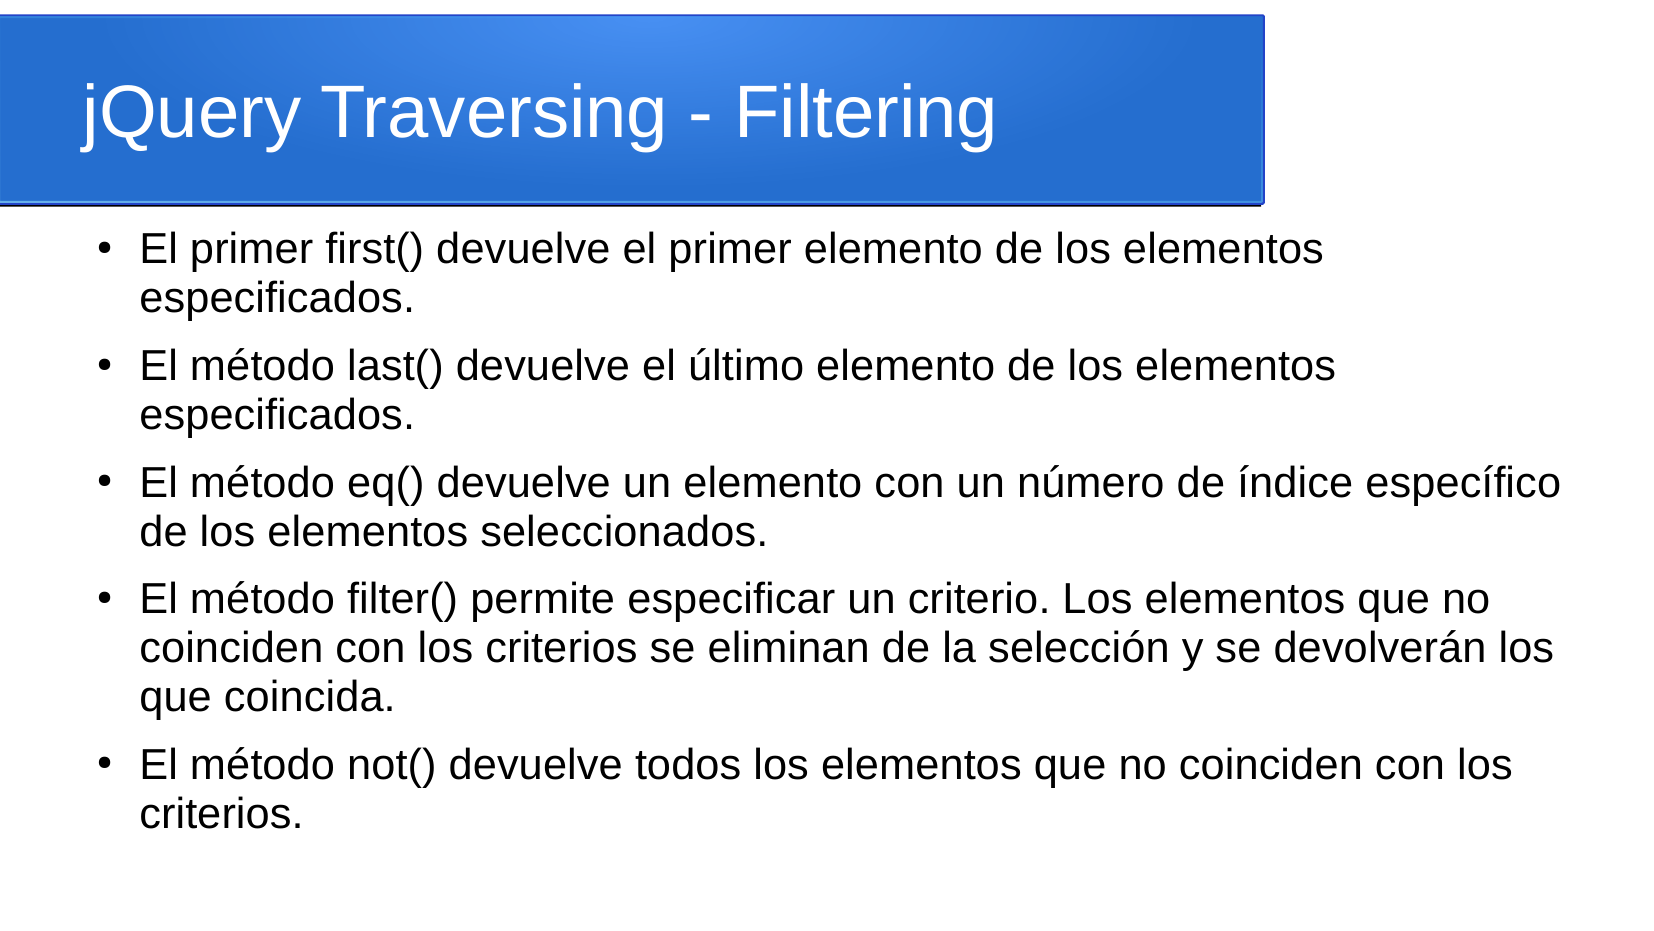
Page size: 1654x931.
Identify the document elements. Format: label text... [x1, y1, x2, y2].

title jQuery Traversing - Filtering [82, 35, 1235, 189]
list El primer first() devuelve el primer elemento de los elementos especificados. El método last() devuelve el último elemento de los elementos especificados. El método eq() devuelve un elemento con un número de índice específico de los elementos seleccionados. El método filter() permite especificar un criterio. Los elementos que no coinciden con los criterios se eliminan de la selección y se devolverán los que coincida. El método not() devuelve todos los elementos que no coinciden con los criterios. [82, 224, 1571, 841]
